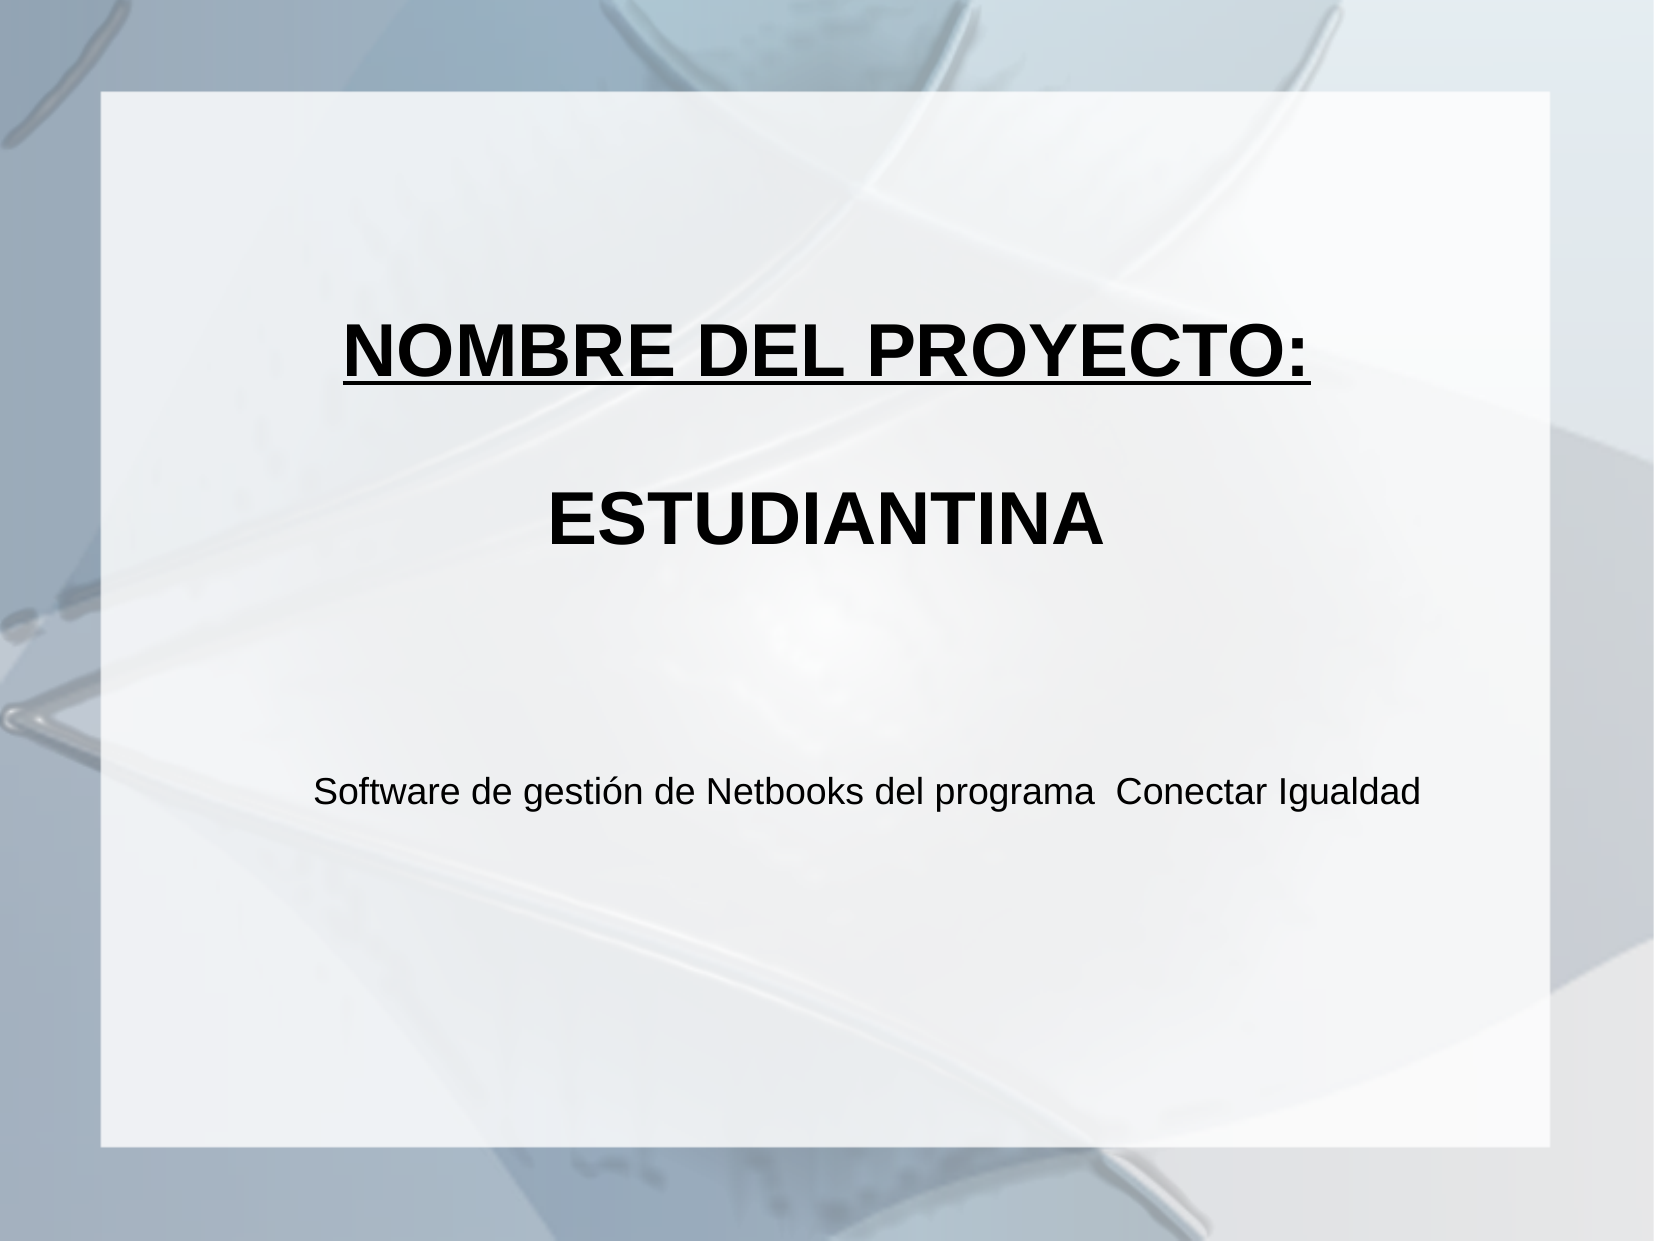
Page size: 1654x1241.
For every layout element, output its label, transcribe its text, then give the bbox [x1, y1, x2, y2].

text_box Software de gestión de Netbooks del programa Conectar Igualdad [298, 763, 1492, 821]
text_box NOMBRE DEL PROYECTO: ESTUDIANTINA [177, 301, 1477, 568]
picture [0, 0, 1654, 1241]
